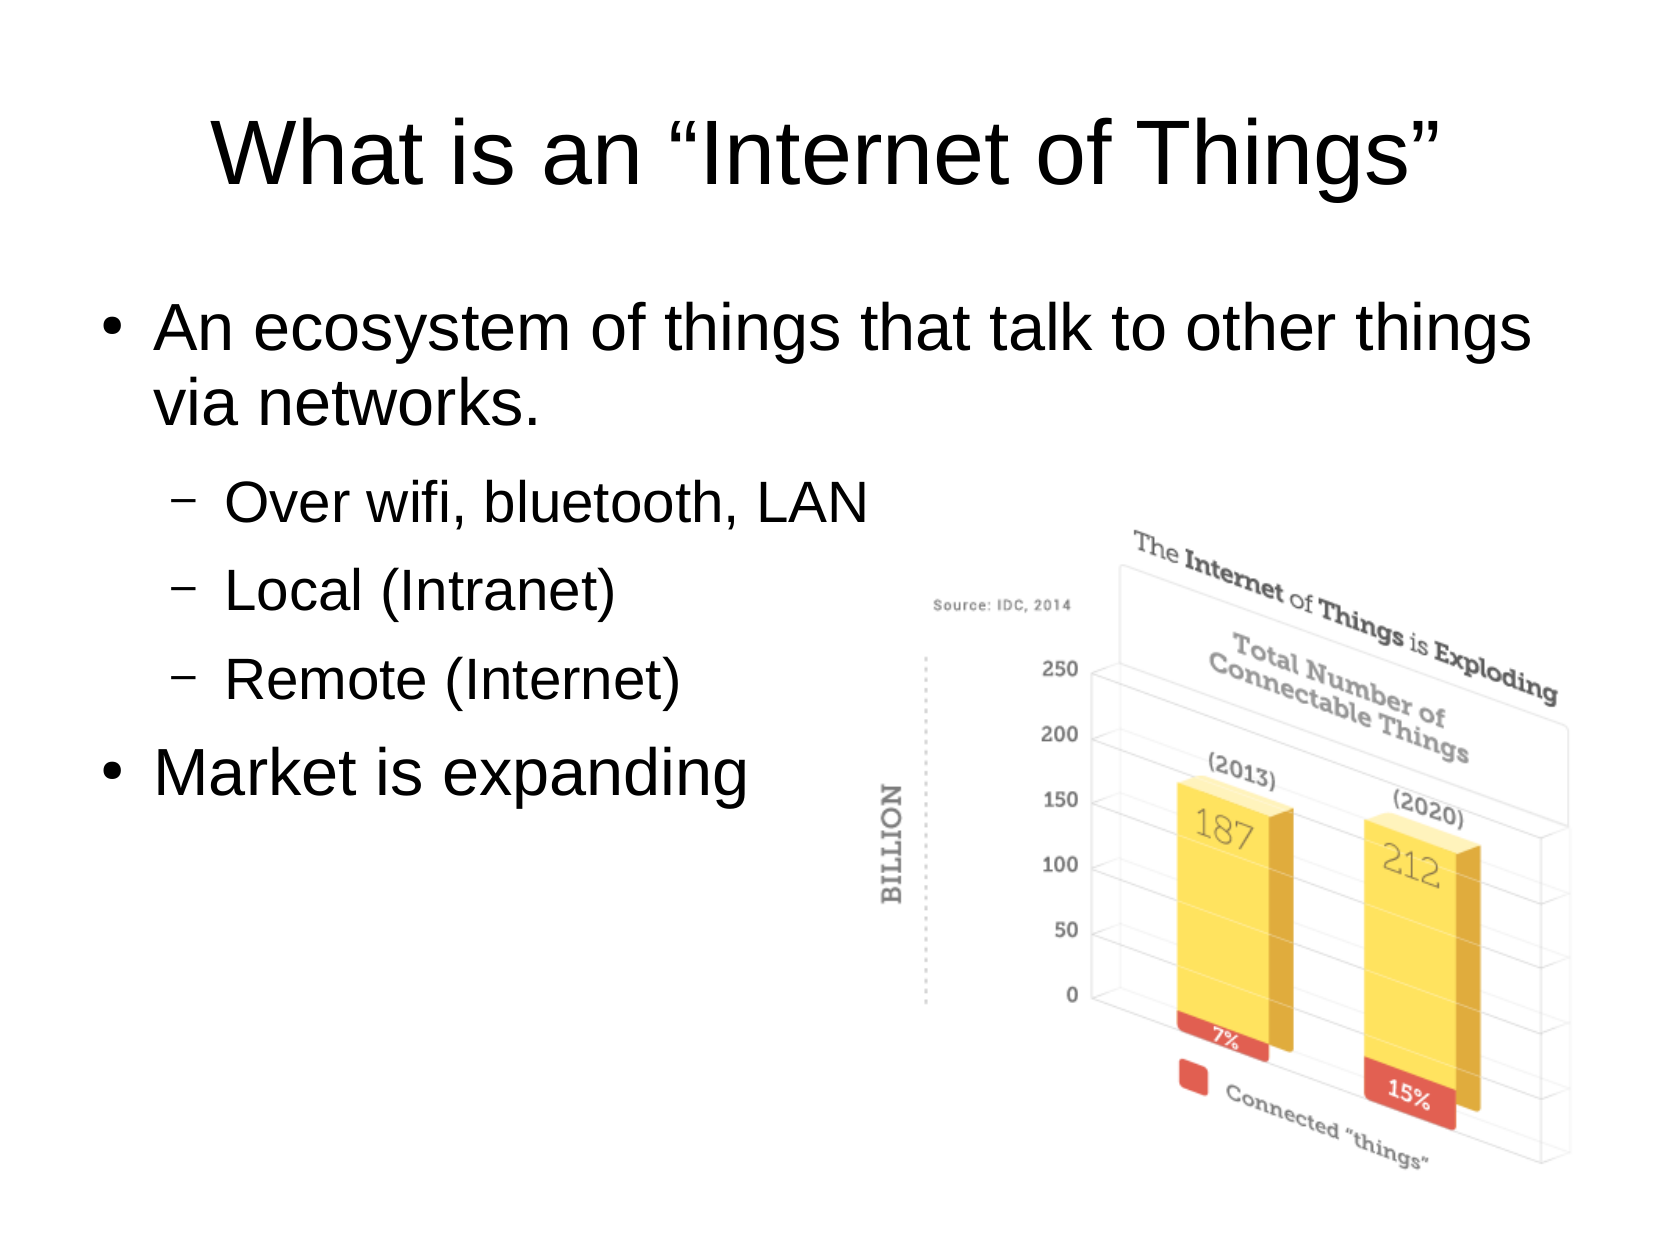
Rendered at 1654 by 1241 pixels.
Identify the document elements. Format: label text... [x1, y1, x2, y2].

picture [870, 524, 1577, 1197]
title What is an “Internet of Things” [82, 49, 1571, 257]
list An ecosystem of things that talk to other things via networks. Over wifi, bluetooth, LAN Local (Intranet) Remote (Internet) Market is expanding [82, 290, 1571, 1010]
